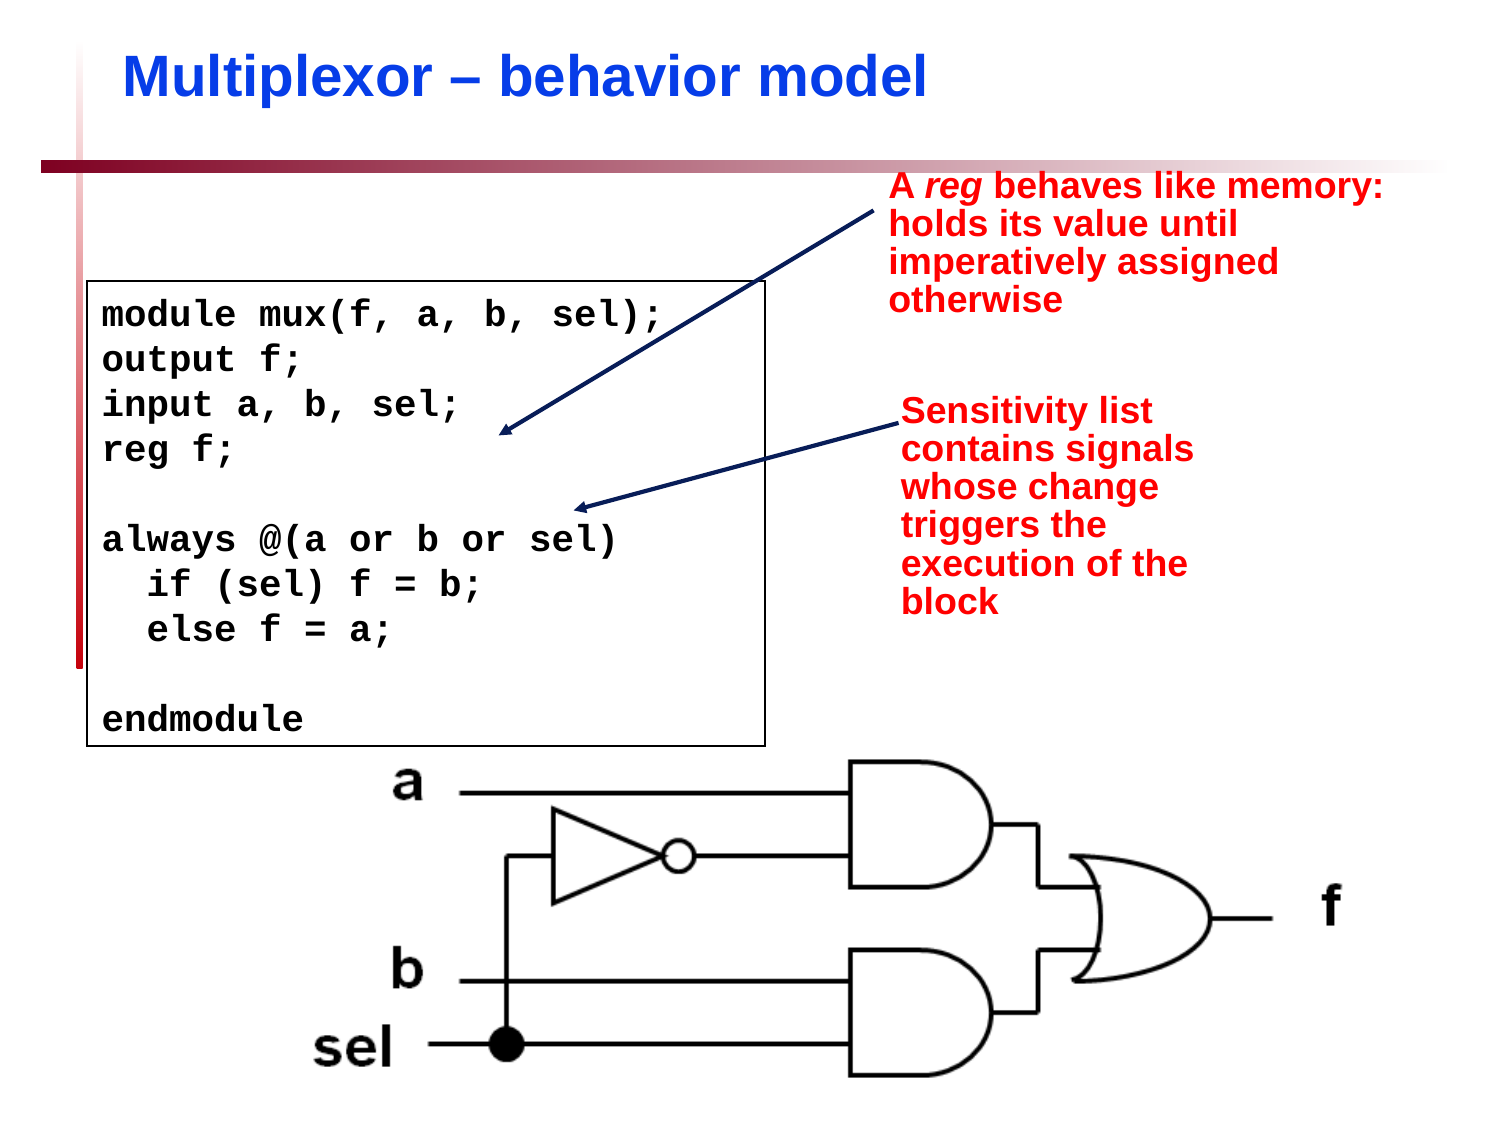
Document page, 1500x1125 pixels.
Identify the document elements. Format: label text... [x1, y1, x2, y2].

text_box A reg behaves like memory: holds its value until imperatively assigned otherwise [873, 160, 1424, 329]
title Multiplexor – behavior model [831, 214, 873, 240]
title Multiplexor – behavior model [112, 43, 1400, 240]
picture [248, 755, 1455, 1114]
text_box module mux(f, a, b, sel); output f; input a, b, sel; reg f; always @(a or b or sel) if (sel) f = b; else f = a; endmodule [86, 281, 766, 747]
text_box Sensitivity list contains signals whose change triggers the execution of the block [886, 385, 1249, 630]
